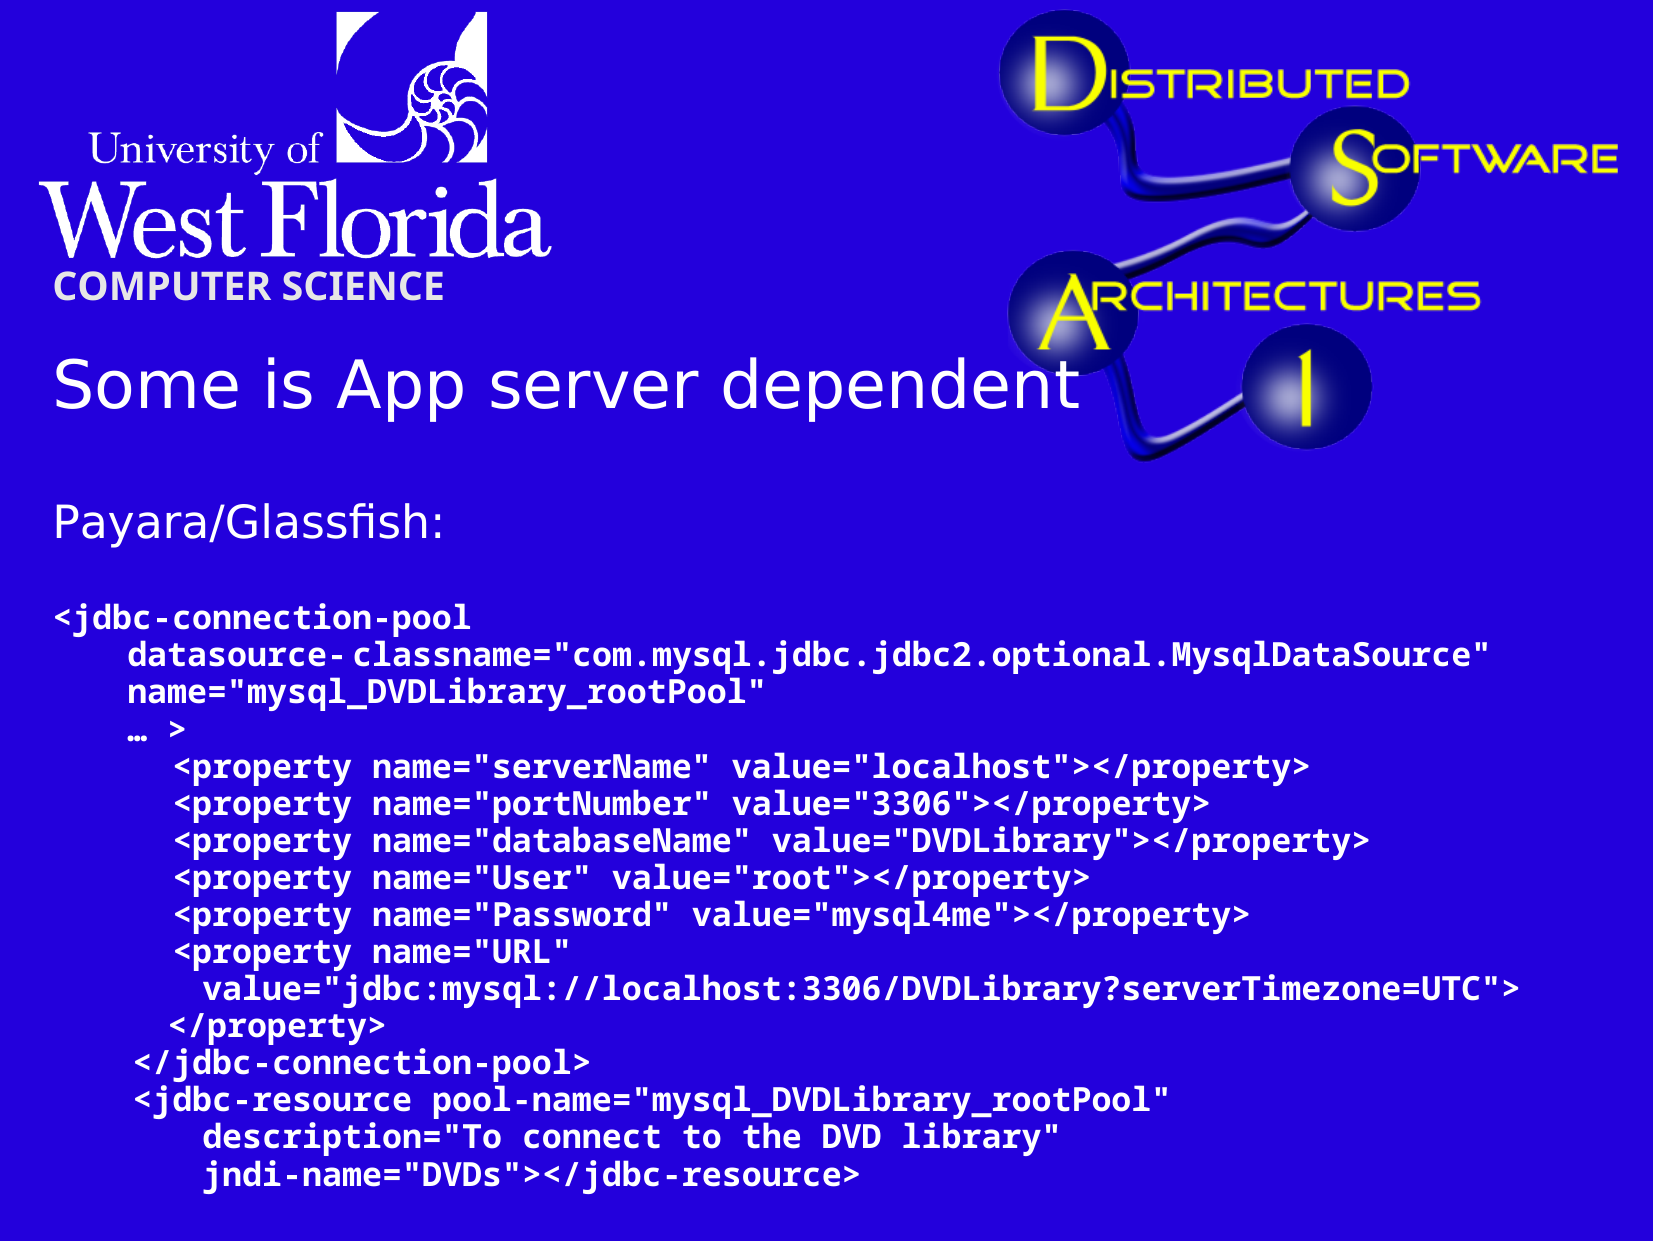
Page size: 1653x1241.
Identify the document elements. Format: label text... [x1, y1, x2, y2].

text_box COMPUTER SCIENCE [37, 262, 563, 316]
picture [37, 0, 559, 262]
picture [910, 0, 1653, 506]
text_box Some is App server dependent Payara/Glassfish: <jdbc-connection-pool datasource- classname="com.mysql.jdbc.jdbc2.optional.MysqlDataSource" name="mysql_DVDLibrary_rootPool" … > <property name="serverName" value="localhost"></property> <property name="portNumber" value="3306"></property> <property name="databaseName" value="DVDLibrary"></property> <property name="User" value="root"></property> <property name="Password" value="mysql4me"></property> <property name="URL" value="jdbc:mysql://localhost:3306/DVDLibrary?serverTimezone=UTC"> </property> </jdbc-connection-pool> <jdbc-resource pool-name="mysql_DVDLibrary_rootPool" description="To connect to the DVD library" jndi-name="DVDs"></jdbc-resource> [37, 341, 1613, 1241]
